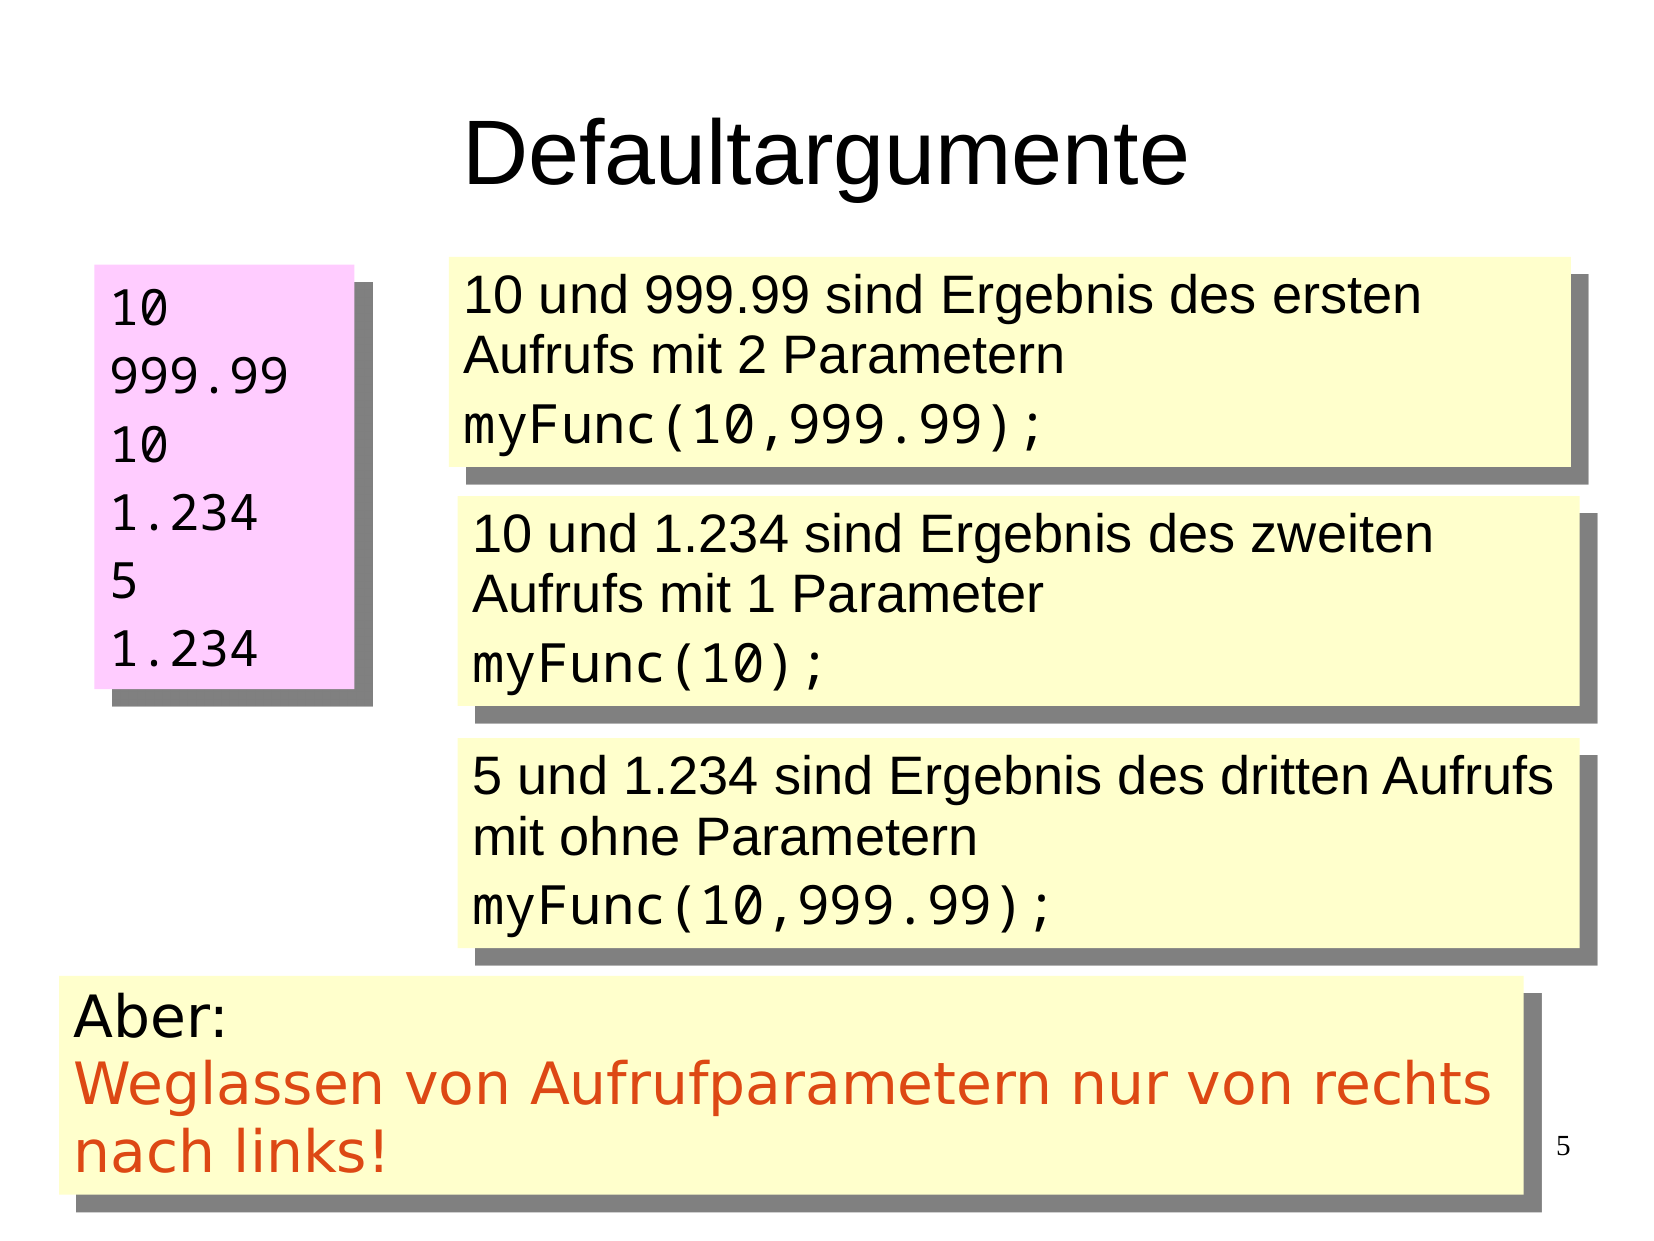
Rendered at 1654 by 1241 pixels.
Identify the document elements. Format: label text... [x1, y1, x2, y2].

text_box 10 und 999.99 sind Ergebnis des ersten Aufrufs mit 2 Parametern myFunc(10,999.99); [448, 256, 1571, 457]
text_box Aber: Weglassen von Aufrufparametern nur von rechts nach links! [59, 975, 1524, 1195]
text_box 10 und 1.234 sind Ergebnis des zweiten Aufrufs mit 1 Parameter myFunc(10); [457, 496, 1580, 696]
text_box 10 999.99 10 1.234 5 1.234 [94, 264, 355, 662]
title Defaultargumente [82, 49, 1571, 257]
text_box 5 und 1.234 sind Ergebnis des dritten Aufrufs mit ohne Parametern myFunc(10,999.99); [457, 738, 1580, 938]
